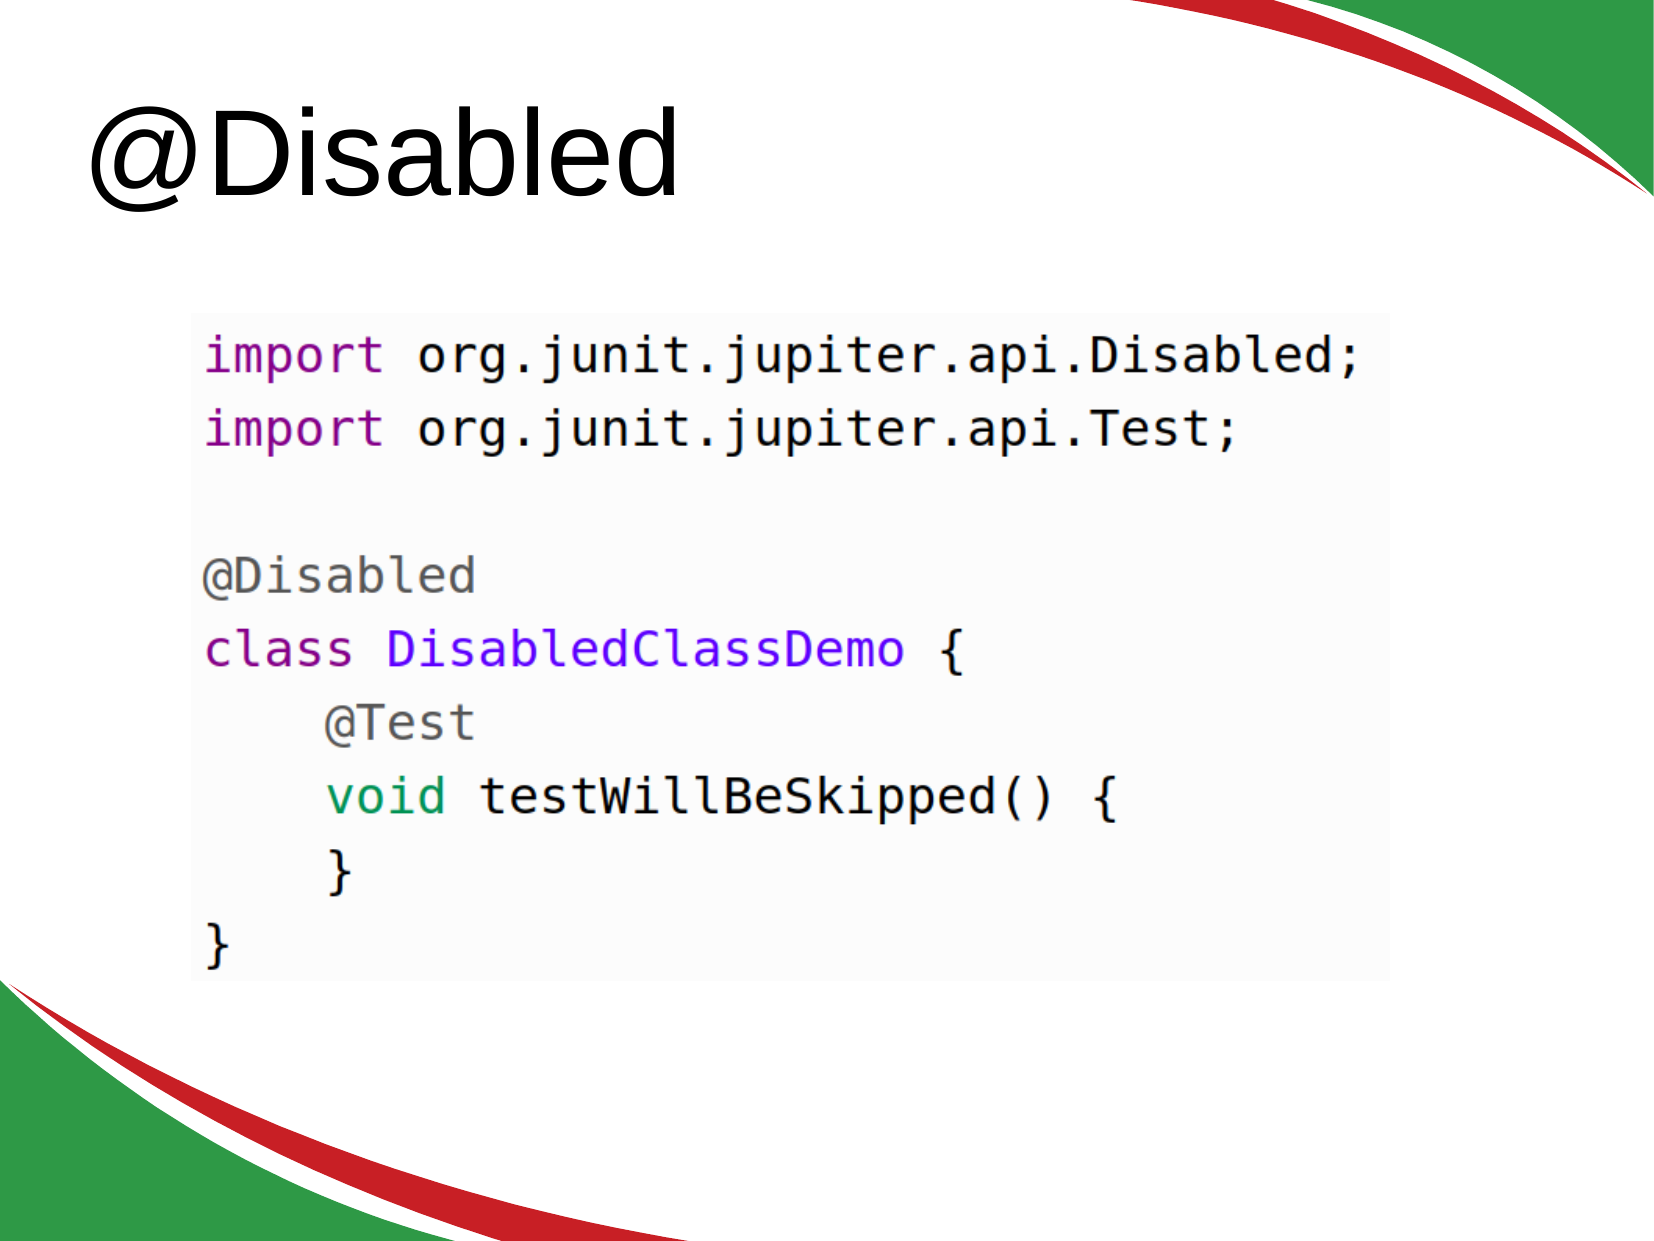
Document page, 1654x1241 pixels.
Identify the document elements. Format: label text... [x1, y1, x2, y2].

picture [191, 313, 1390, 981]
title @Disabled [82, 49, 1571, 257]
